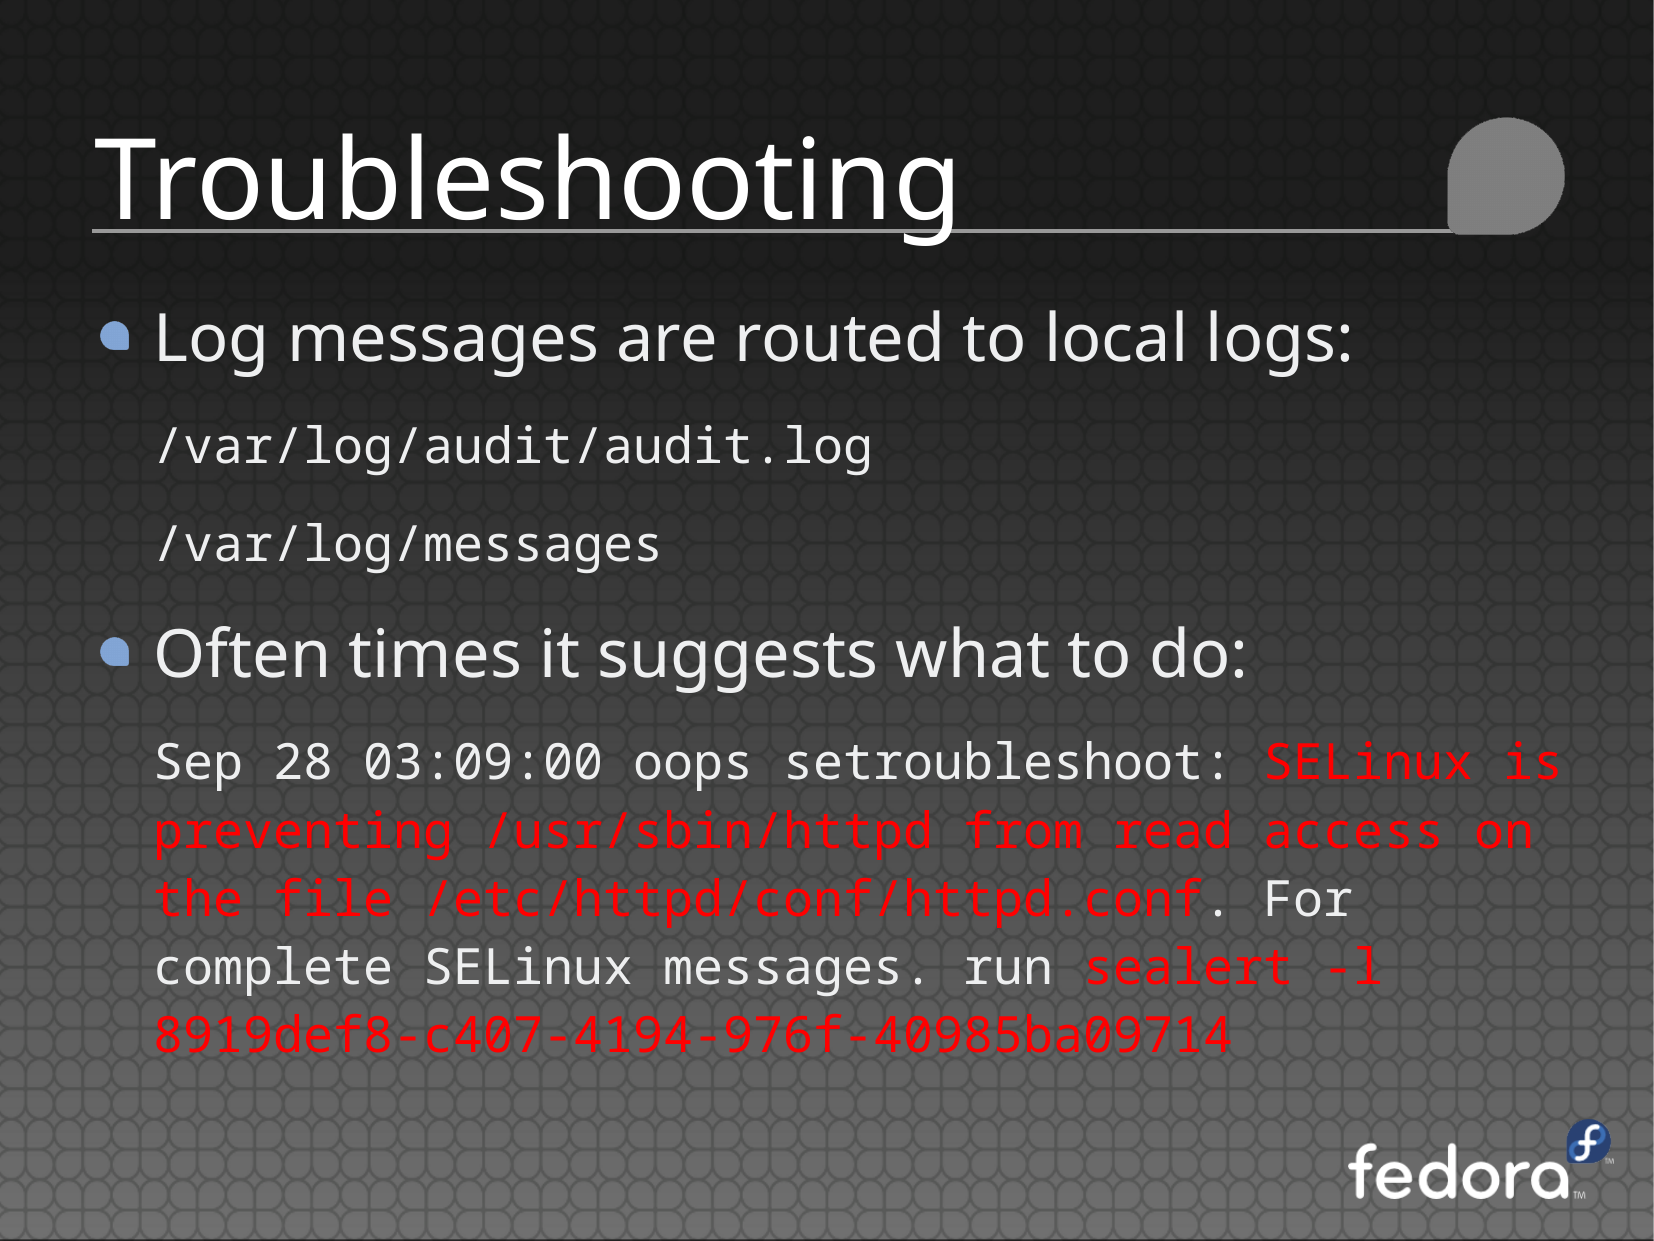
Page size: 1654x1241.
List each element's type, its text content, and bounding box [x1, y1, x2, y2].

picture [0, 0, 1654, 1241]
list Log messages are routed to local logs: /var/log/audit/audit.log /var/log/messages Often times it suggests what to do: Sep 28 03:09:00 oops setroubleshoot: SELinux is preventing /usr/sbin/httpd from read access on the file /etc/httpd/conf/httpd.conf. For complete SELinux messages. run sealert -l 8919def8-c407-4194-976f-40985ba09714 [82, 290, 1622, 1094]
title Troubleshooting [94, 100, 1426, 251]
